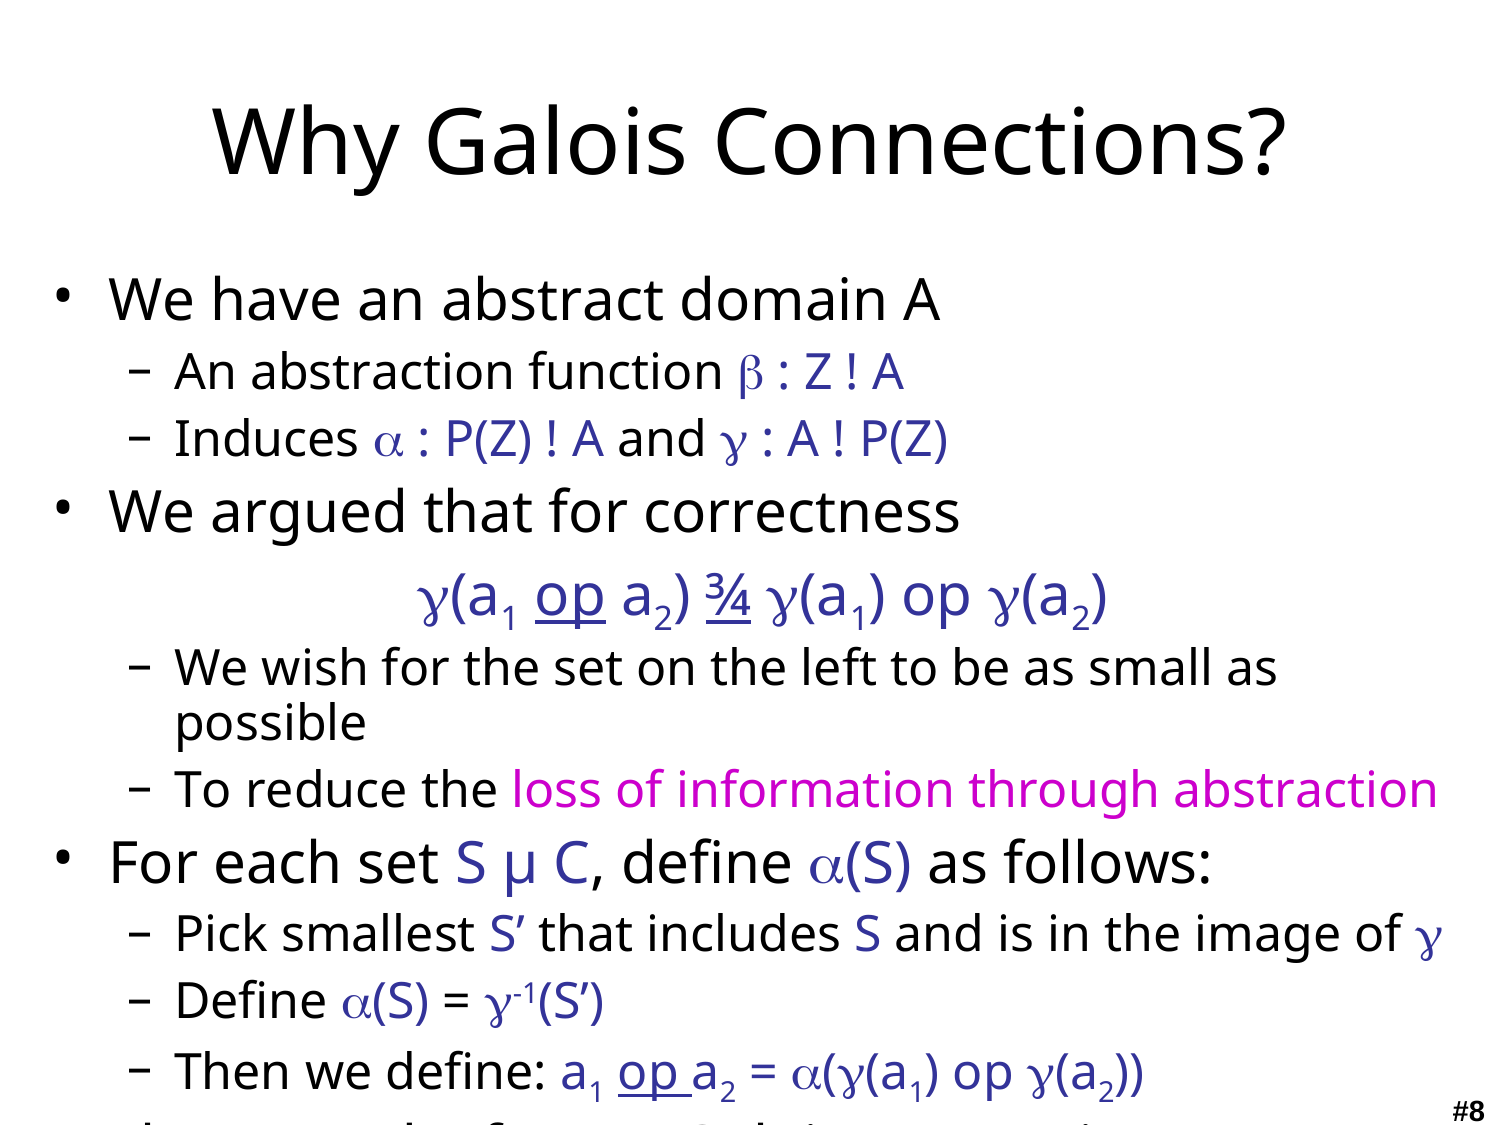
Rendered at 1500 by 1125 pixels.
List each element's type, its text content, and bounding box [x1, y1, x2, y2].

list We have an abstract domain A An abstraction function  : Z ! A Induces  : P(Z) ! A and  : A ! P(Z) We argued that for correctness (a1 op a2) ¾ (a1) op (a2) We wish for the set on the left to be as small as possible To reduce the loss of information through abstraction For each set S µ C, define (S) as follows: Pick smallest S’ that includes S and is in the image of  Define (S) = -1(S’) Then we define: a1 op a2 = ((a1) op (a2)) Then  and  form a Galois connection [37, 262, 1488, 1101]
title Why Galois Connections? [24, 45, 1476, 233]
